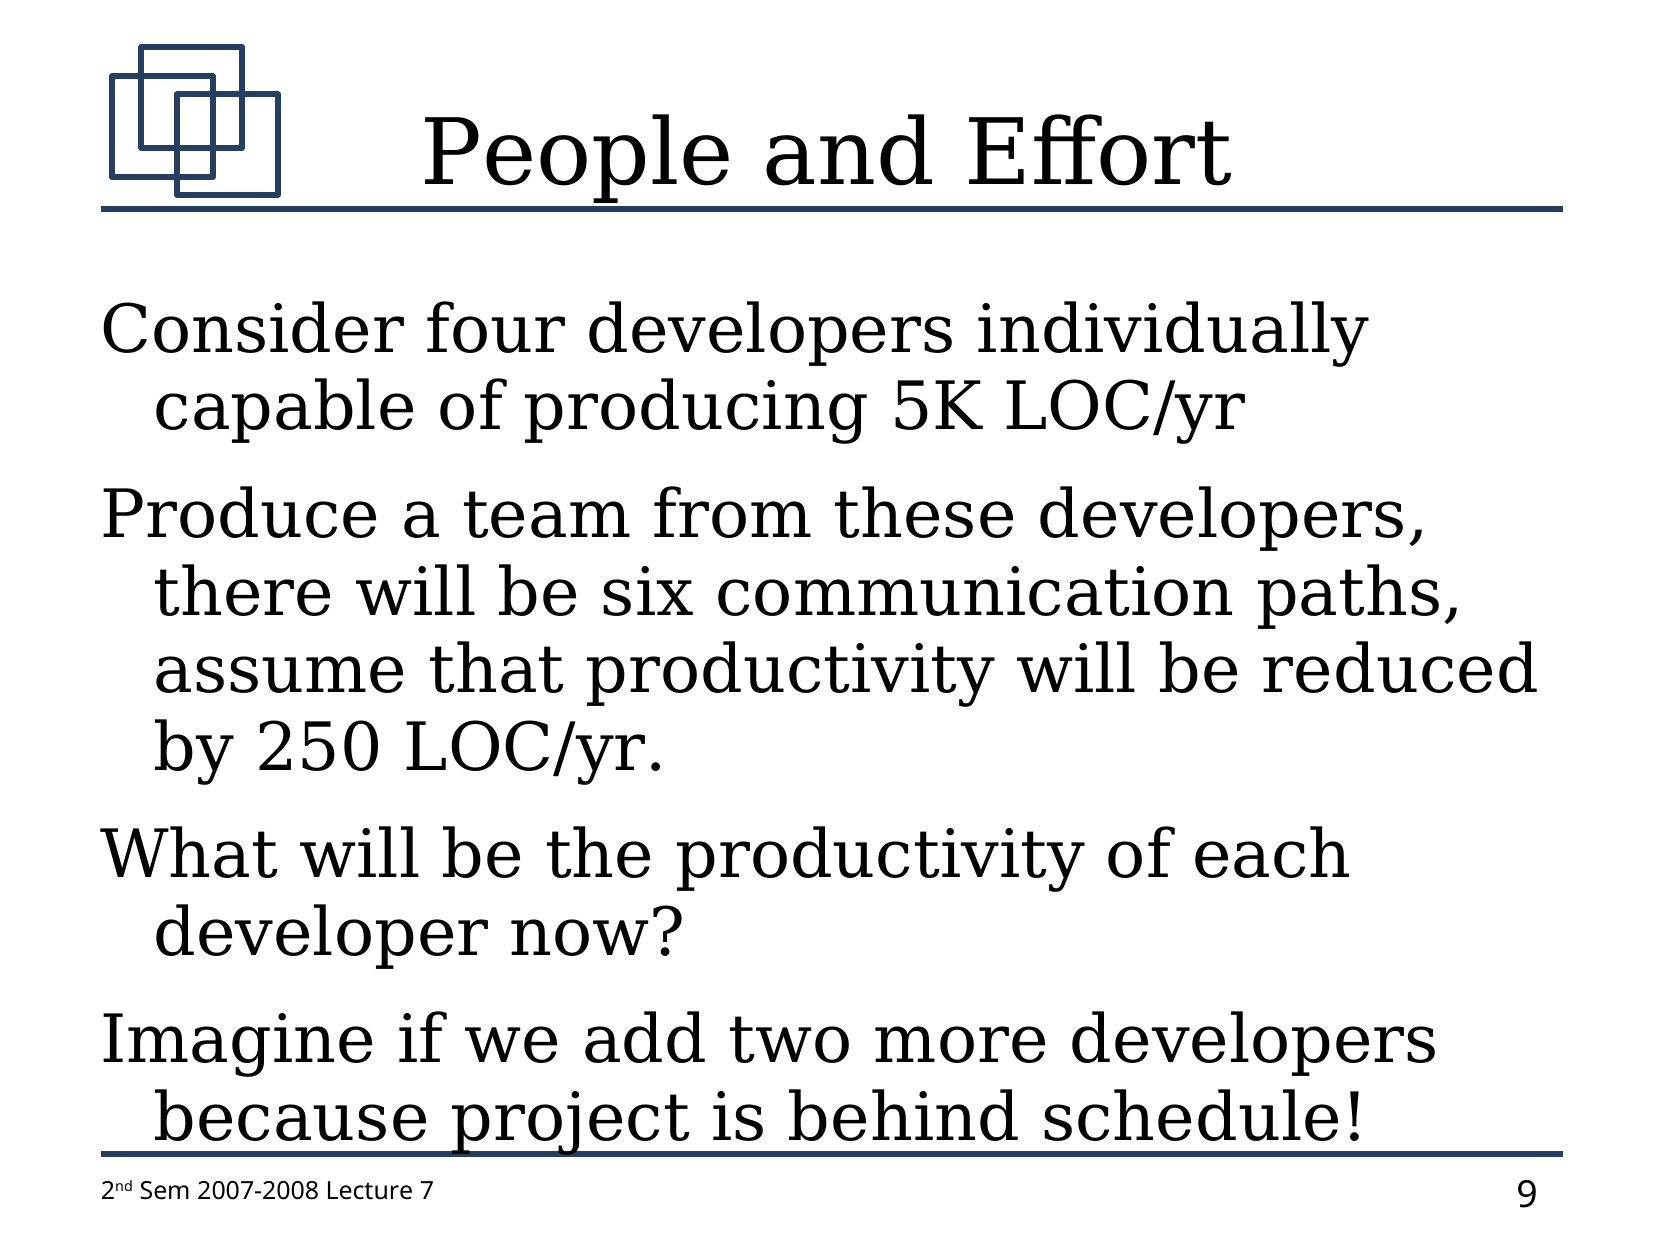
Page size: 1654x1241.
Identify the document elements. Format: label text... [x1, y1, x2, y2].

list Consider four developers individually capable of producing 5K LOC/yr Produce a team from these developers, there will be six communication paths, assume that productivity will be reduced by 250 LOC/yr. What will be the productivity of each developer now? Imagine if we add two more developers because project is behind schedule! [82, 290, 1571, 1157]
title People and Effort [82, 49, 1571, 257]
